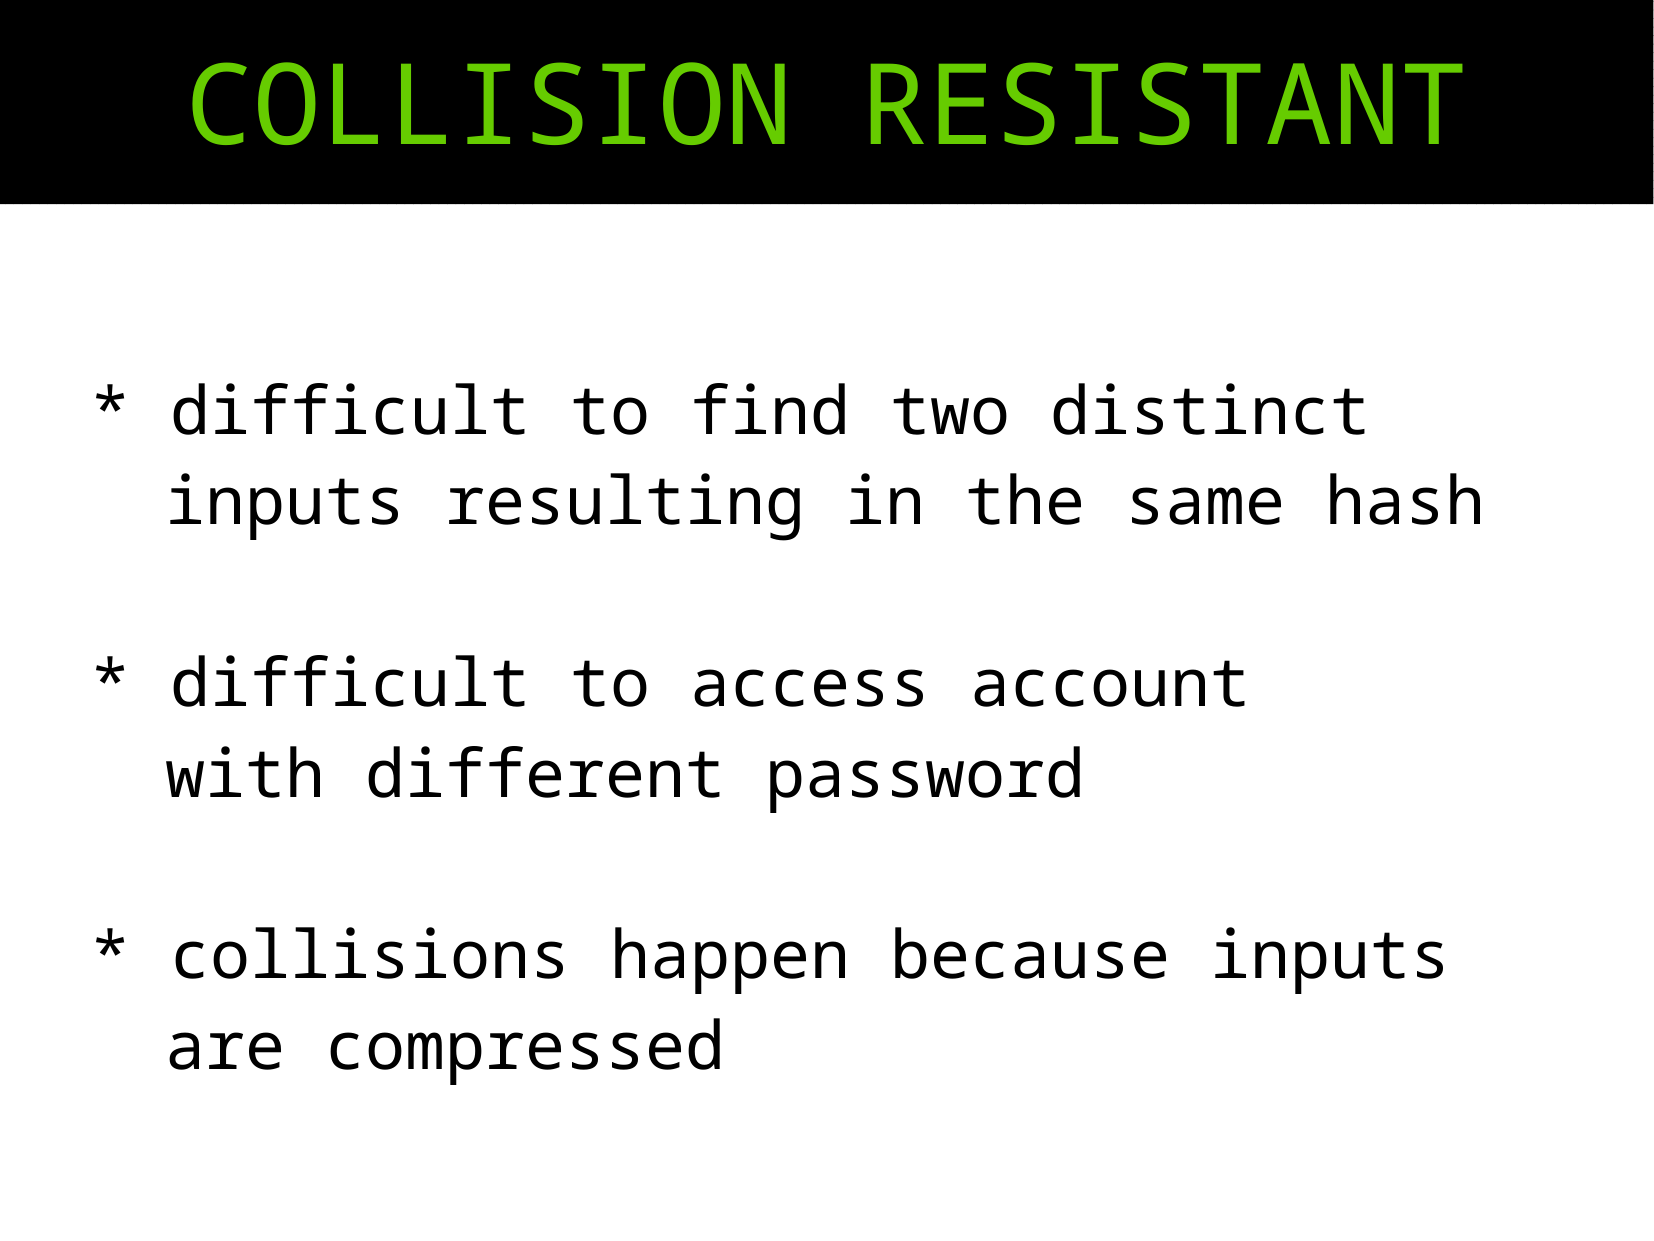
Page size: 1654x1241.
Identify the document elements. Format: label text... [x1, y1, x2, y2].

subtitle * difficult to find two distinct inputs resulting in the same hash * difficult to access account with different password * collisions happen because inputs are compressed [90, 305, 1621, 1146]
title COLLISION RESISTANT [0, 0, 1654, 205]
